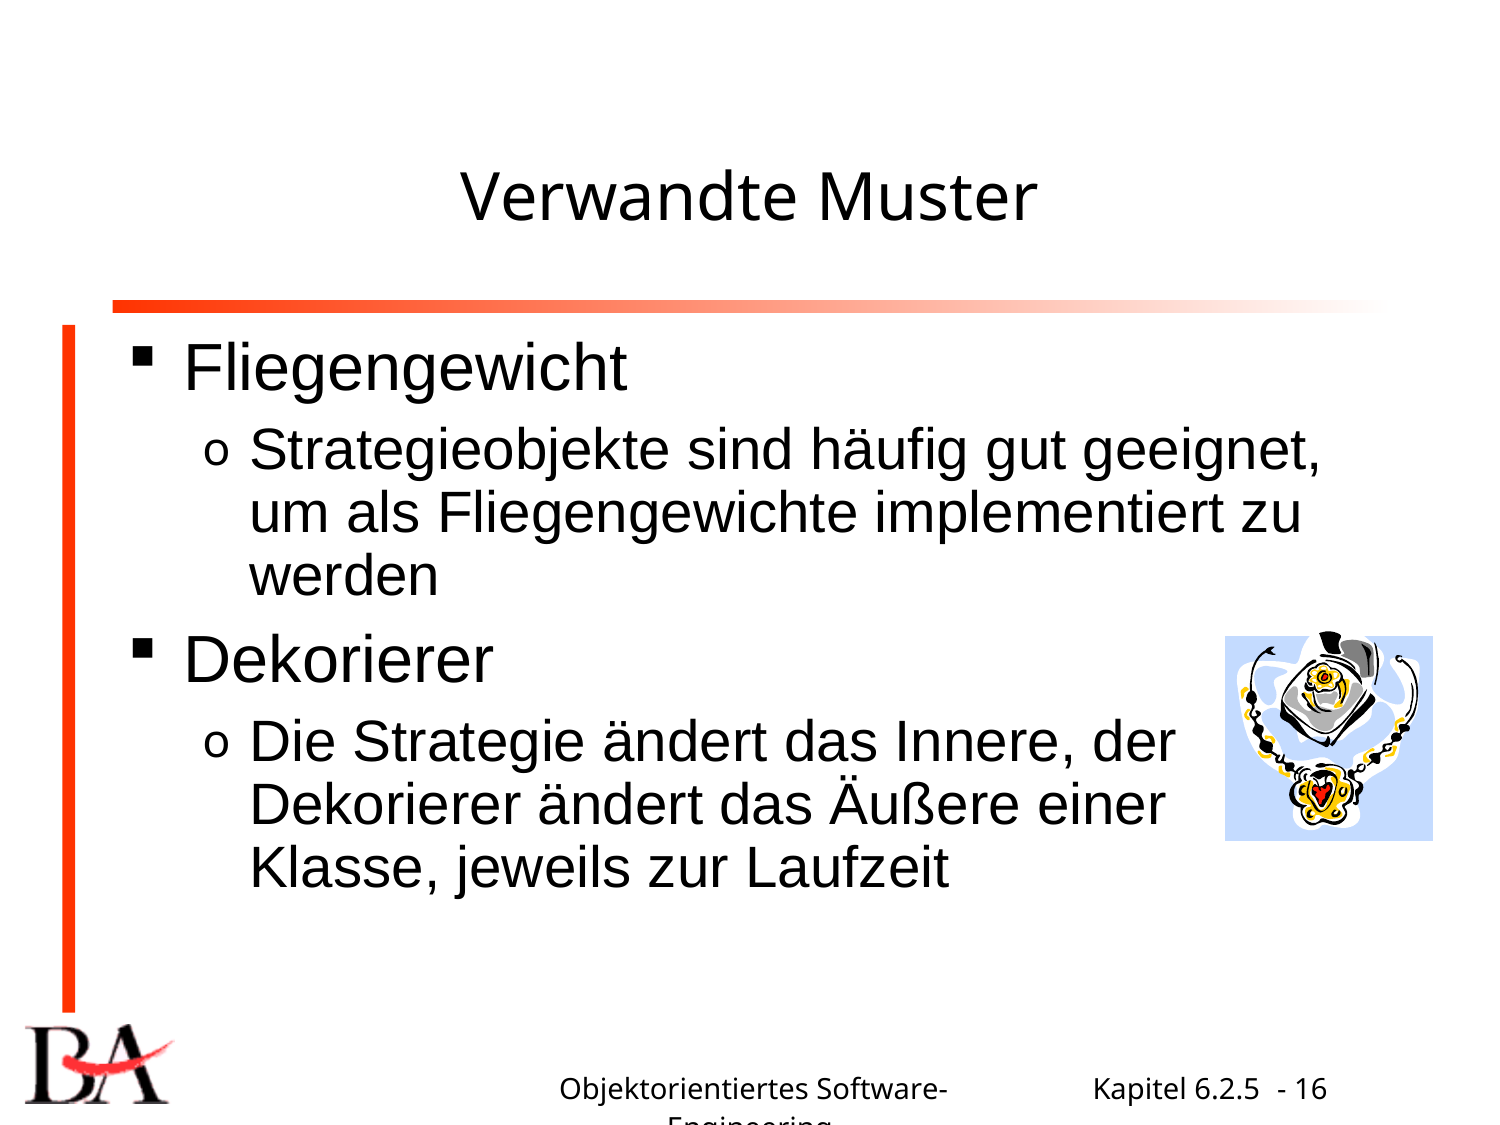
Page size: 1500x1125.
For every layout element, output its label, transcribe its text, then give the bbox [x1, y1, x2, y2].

title Verwandte Muster [112, 99, 1388, 288]
picture [24, 1024, 175, 1104]
picture [1224, 624, 1436, 844]
list Fliegengewicht Strategieobjekte sind häufig gut geeignet, um als Fliegengewichte implementiert zu werden Dekorierer Die Strategie ändert das Innere, der Dekorierer ändert das Äußere einer Klasse, jeweils zur Laufzeit [112, 324, 1388, 1051]
